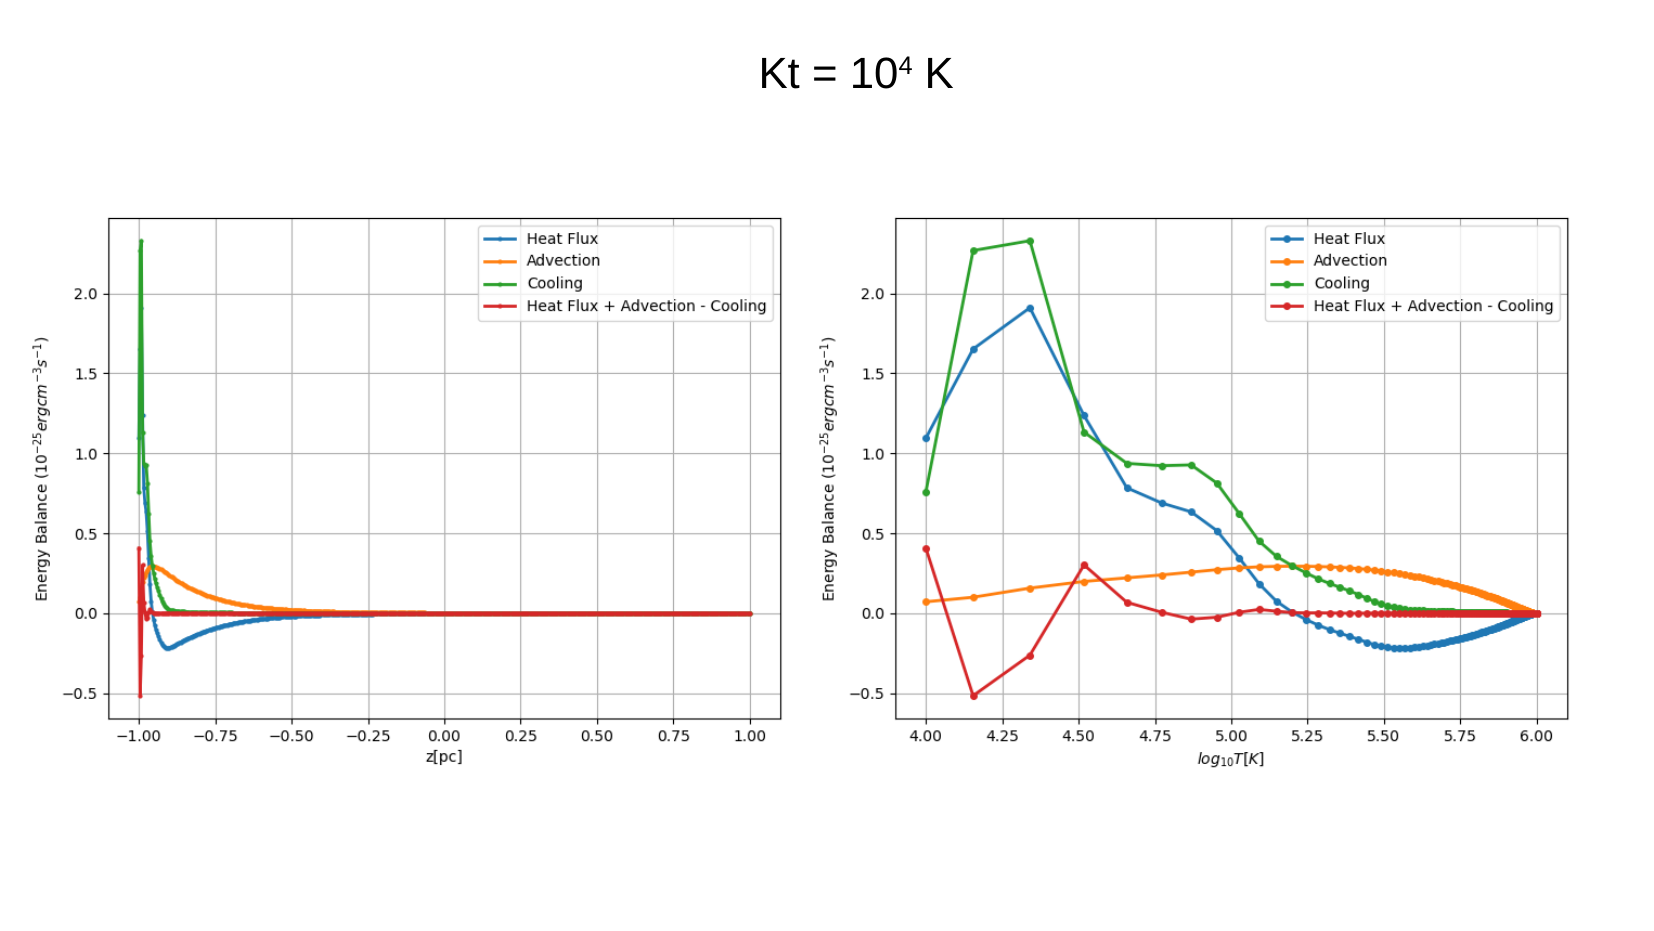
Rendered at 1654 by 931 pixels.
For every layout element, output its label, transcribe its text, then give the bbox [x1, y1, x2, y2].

text_box Kt = 104 K [590, 29, 1123, 119]
picture [0, 140, 1654, 790]
